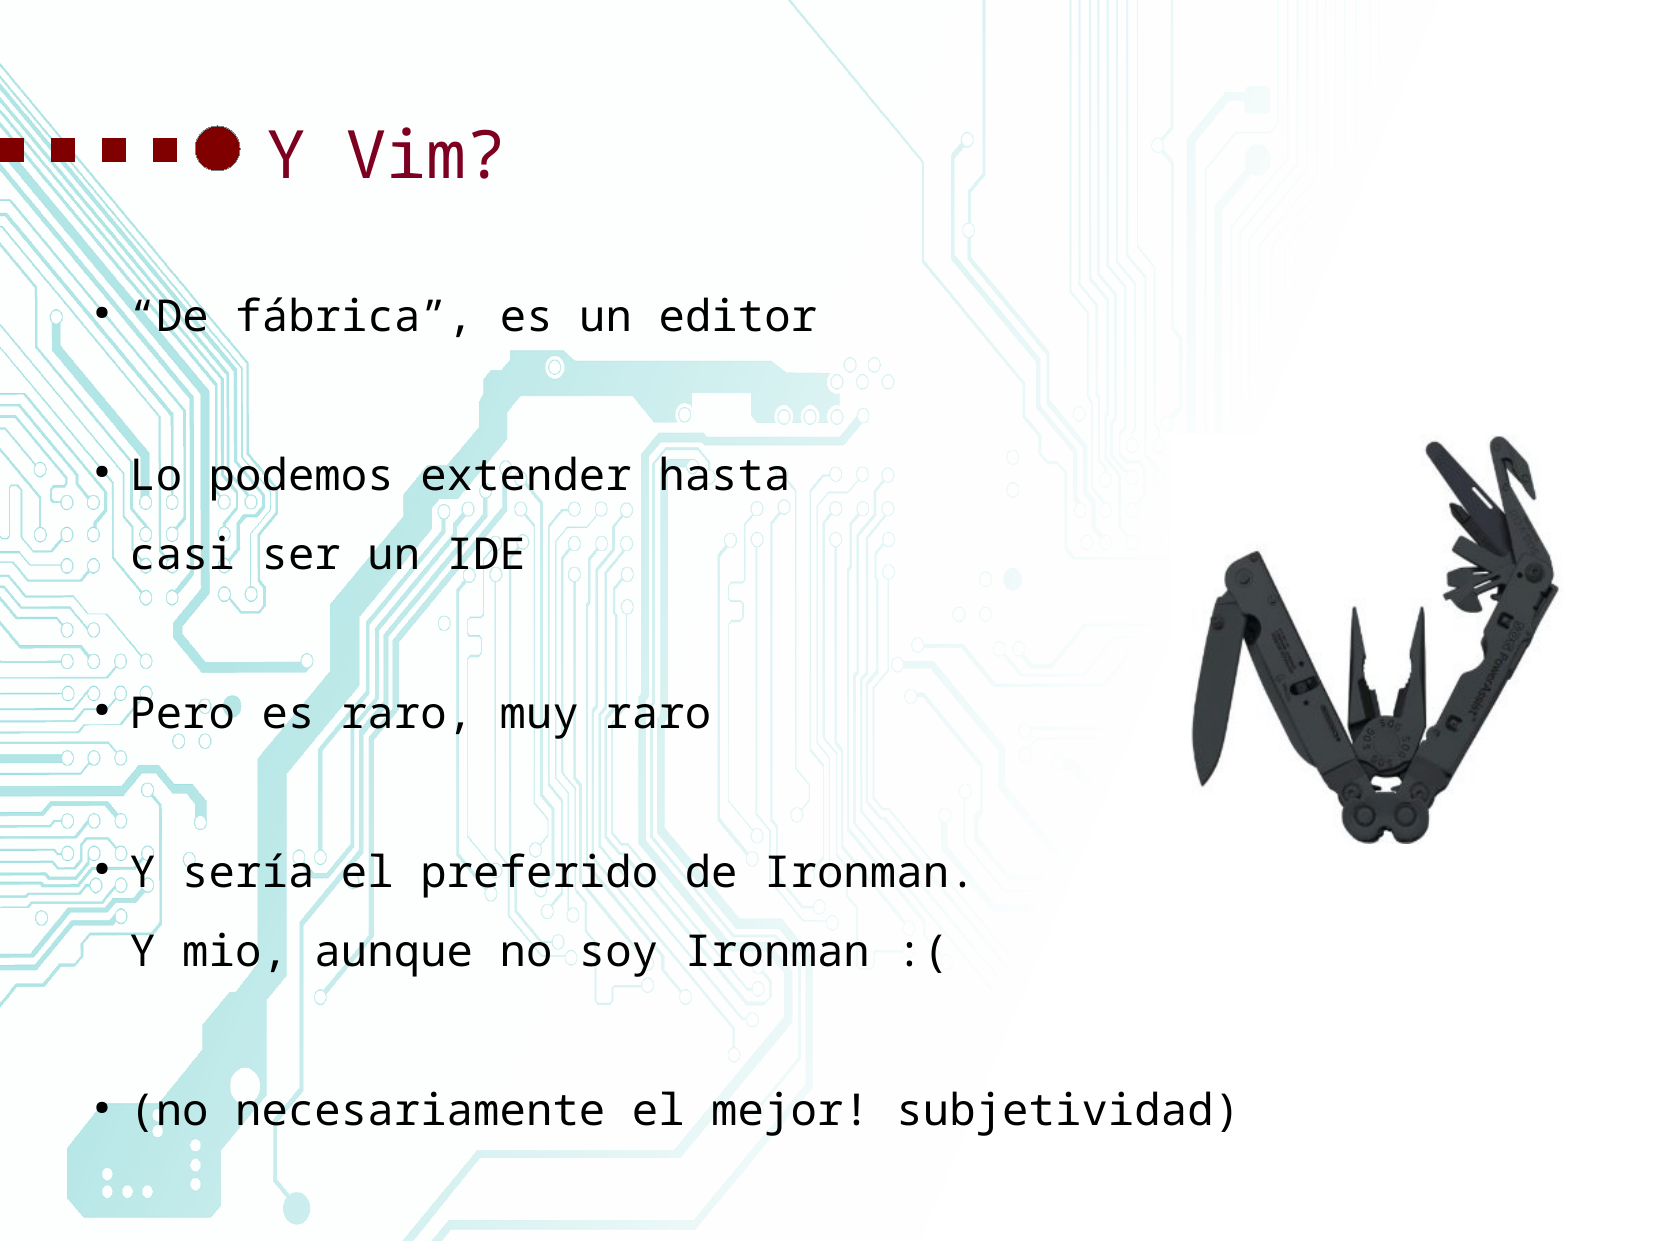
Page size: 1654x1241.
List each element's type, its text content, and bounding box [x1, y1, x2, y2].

title Y Vim? [266, 49, 1583, 257]
text_box [195, 125, 241, 171]
picture [0, 0, 1654, 1241]
list “De fábrica”, es un editor Lo podemos extender hasta casi ser un IDE Pero es raro, muy raro Y sería el preferido de Ironman. Y mio, aunque no soy Ironman :( (no necesariamente el mejor! subjetividad) [82, 284, 1538, 1141]
